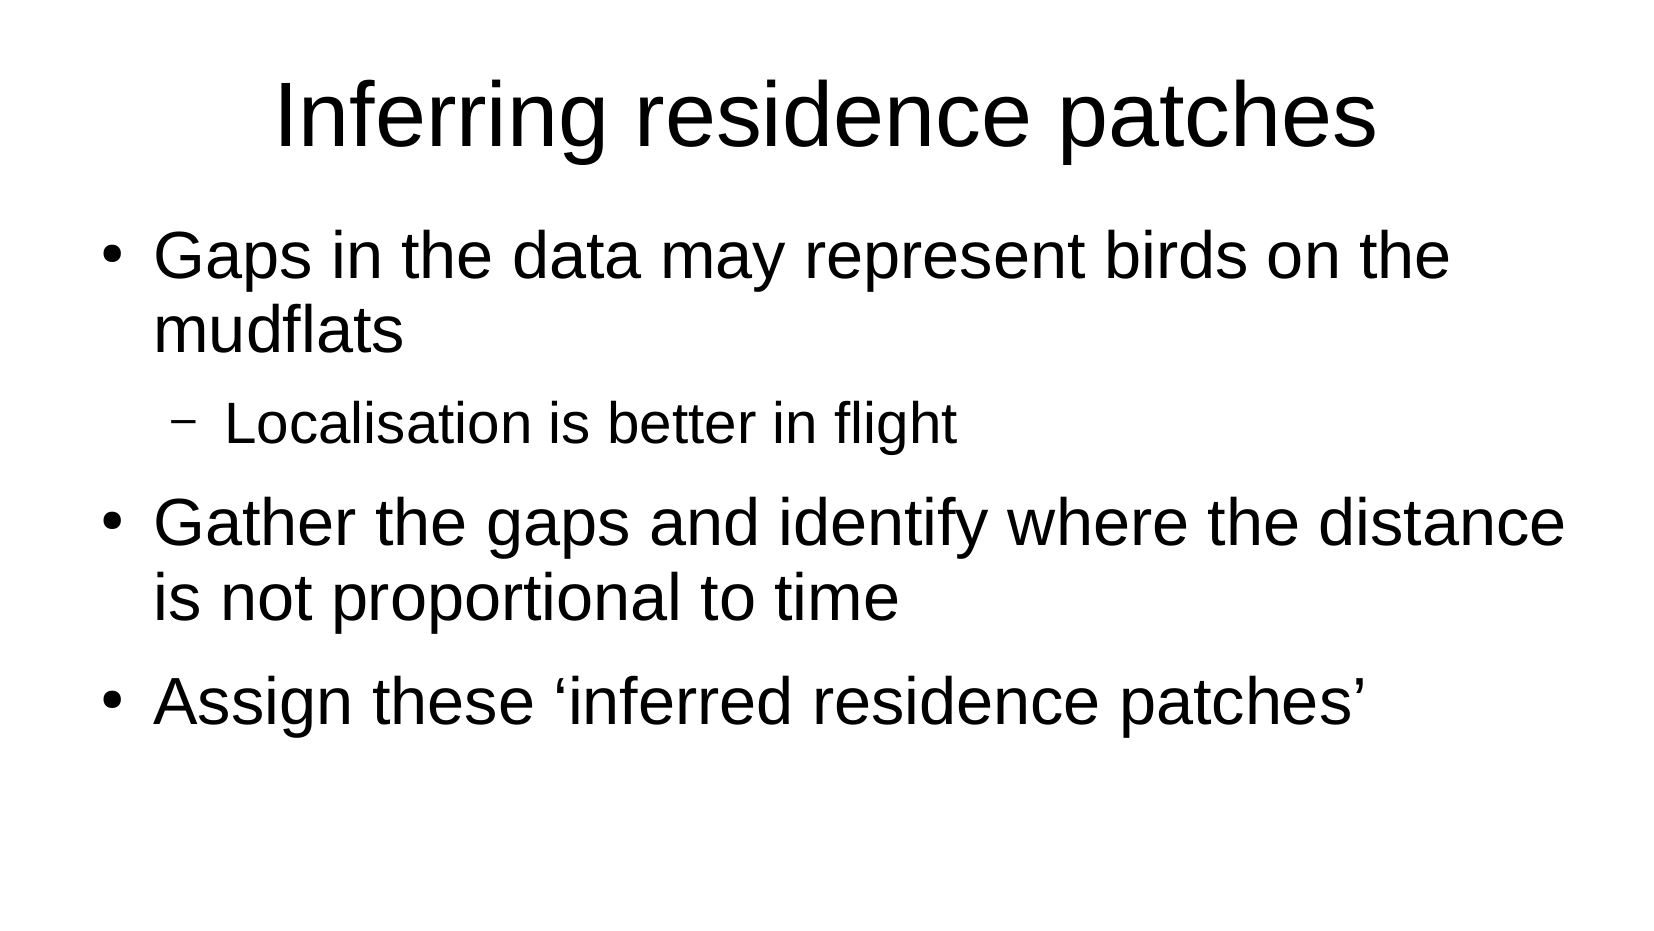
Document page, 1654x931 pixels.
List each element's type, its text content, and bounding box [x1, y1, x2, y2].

list Gaps in the data may represent birds on the mudflats Localisation is better in flight Gather the gaps and identify where the distance is not proportional to time Assign these ‘inferred residence patches’ [82, 217, 1571, 758]
title Inferring residence patches [82, 37, 1571, 193]
